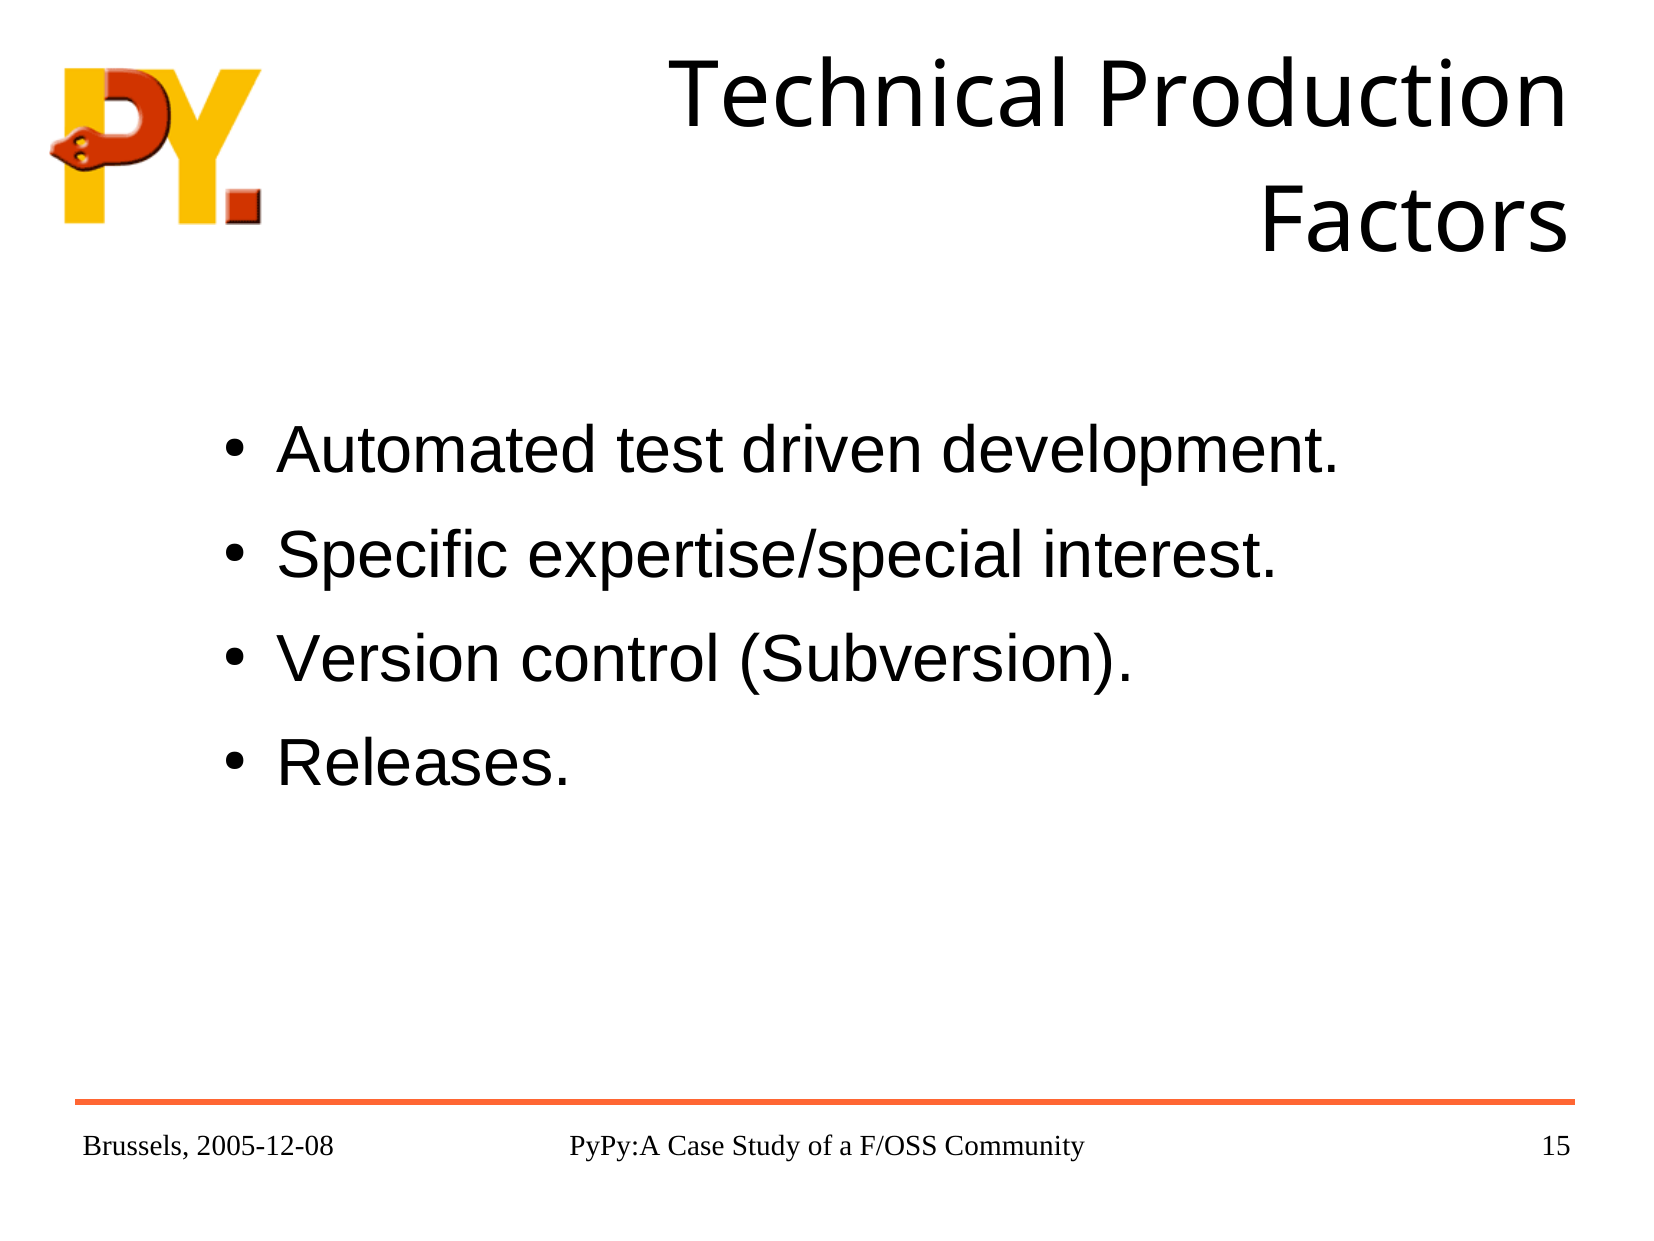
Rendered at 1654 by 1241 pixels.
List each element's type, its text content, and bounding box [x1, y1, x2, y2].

picture [49, 67, 263, 225]
title Technical Production Factors [337, 49, 1571, 257]
list Automated test driven development. Specific expertise/special interest. Version control (Subversion). Releases. [187, 412, 1489, 910]
